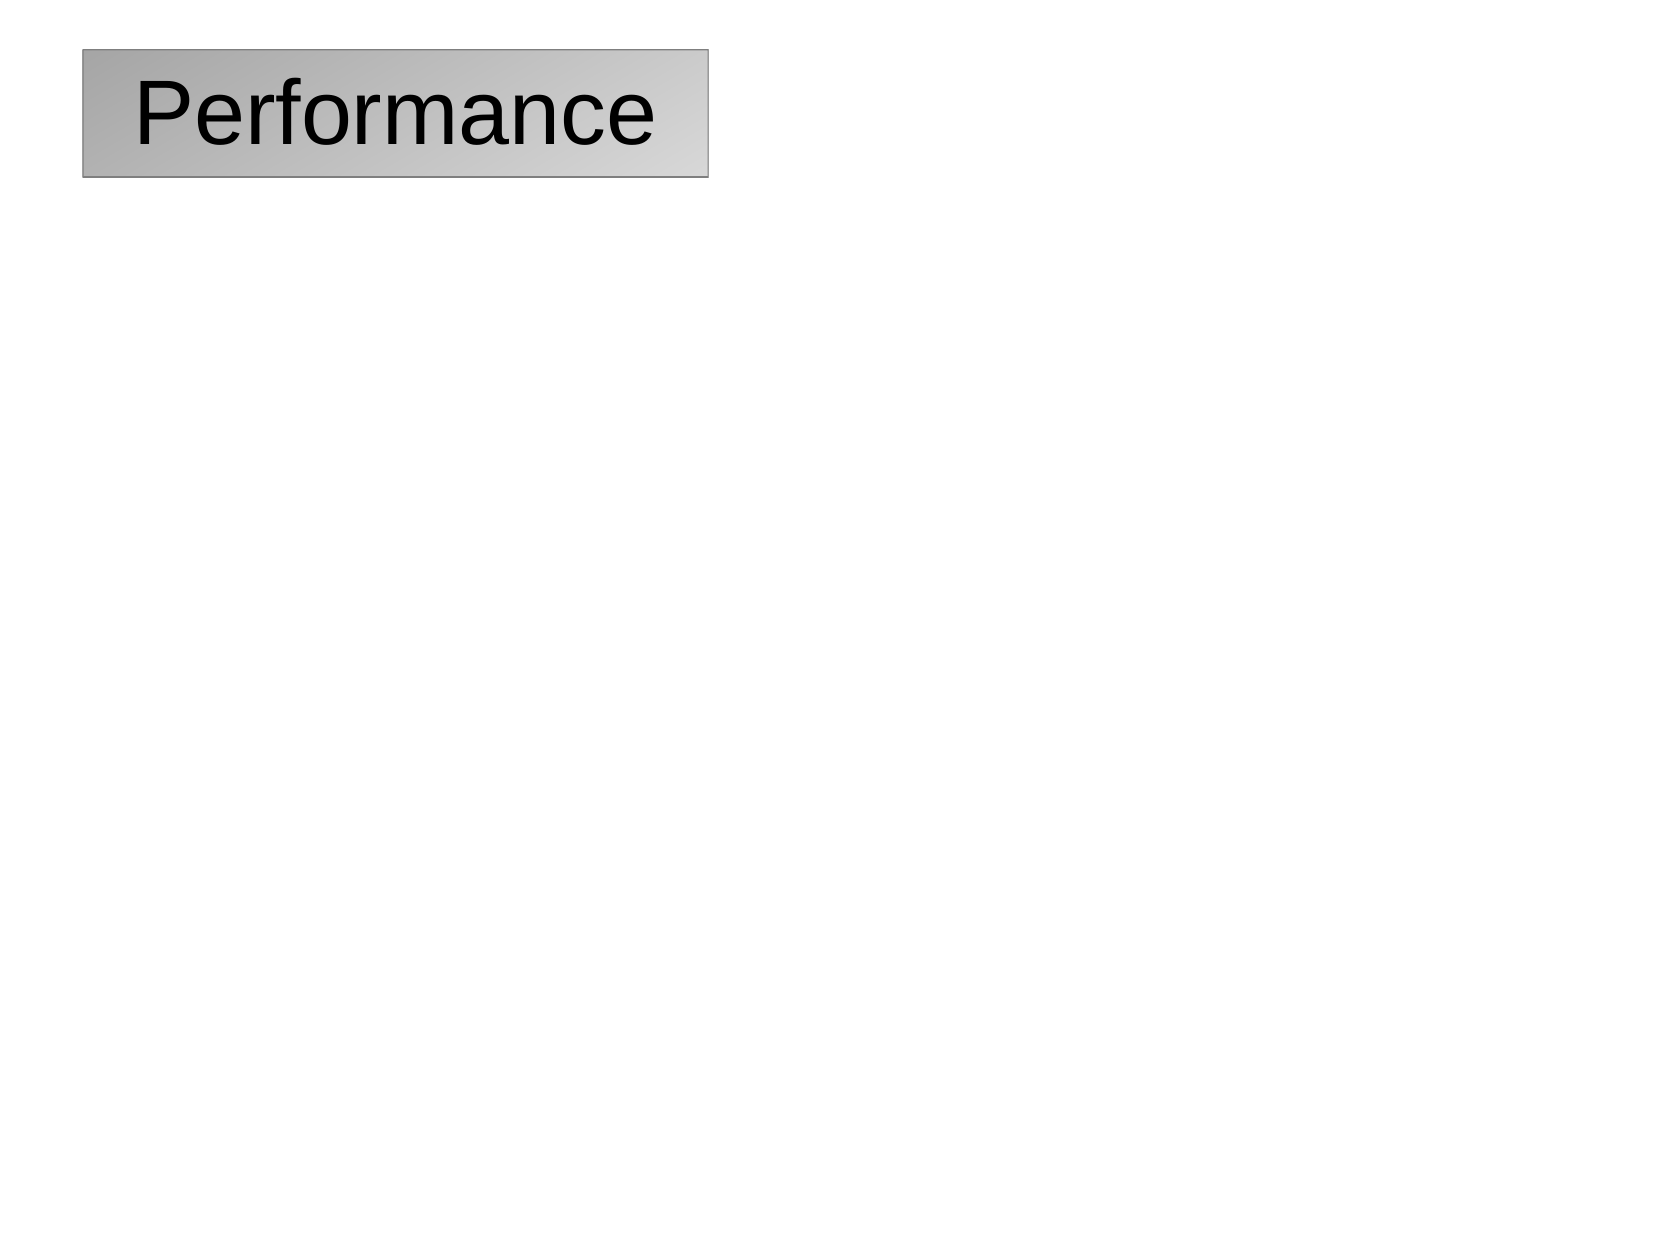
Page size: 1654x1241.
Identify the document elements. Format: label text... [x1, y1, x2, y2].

title Performance [82, 49, 709, 178]
